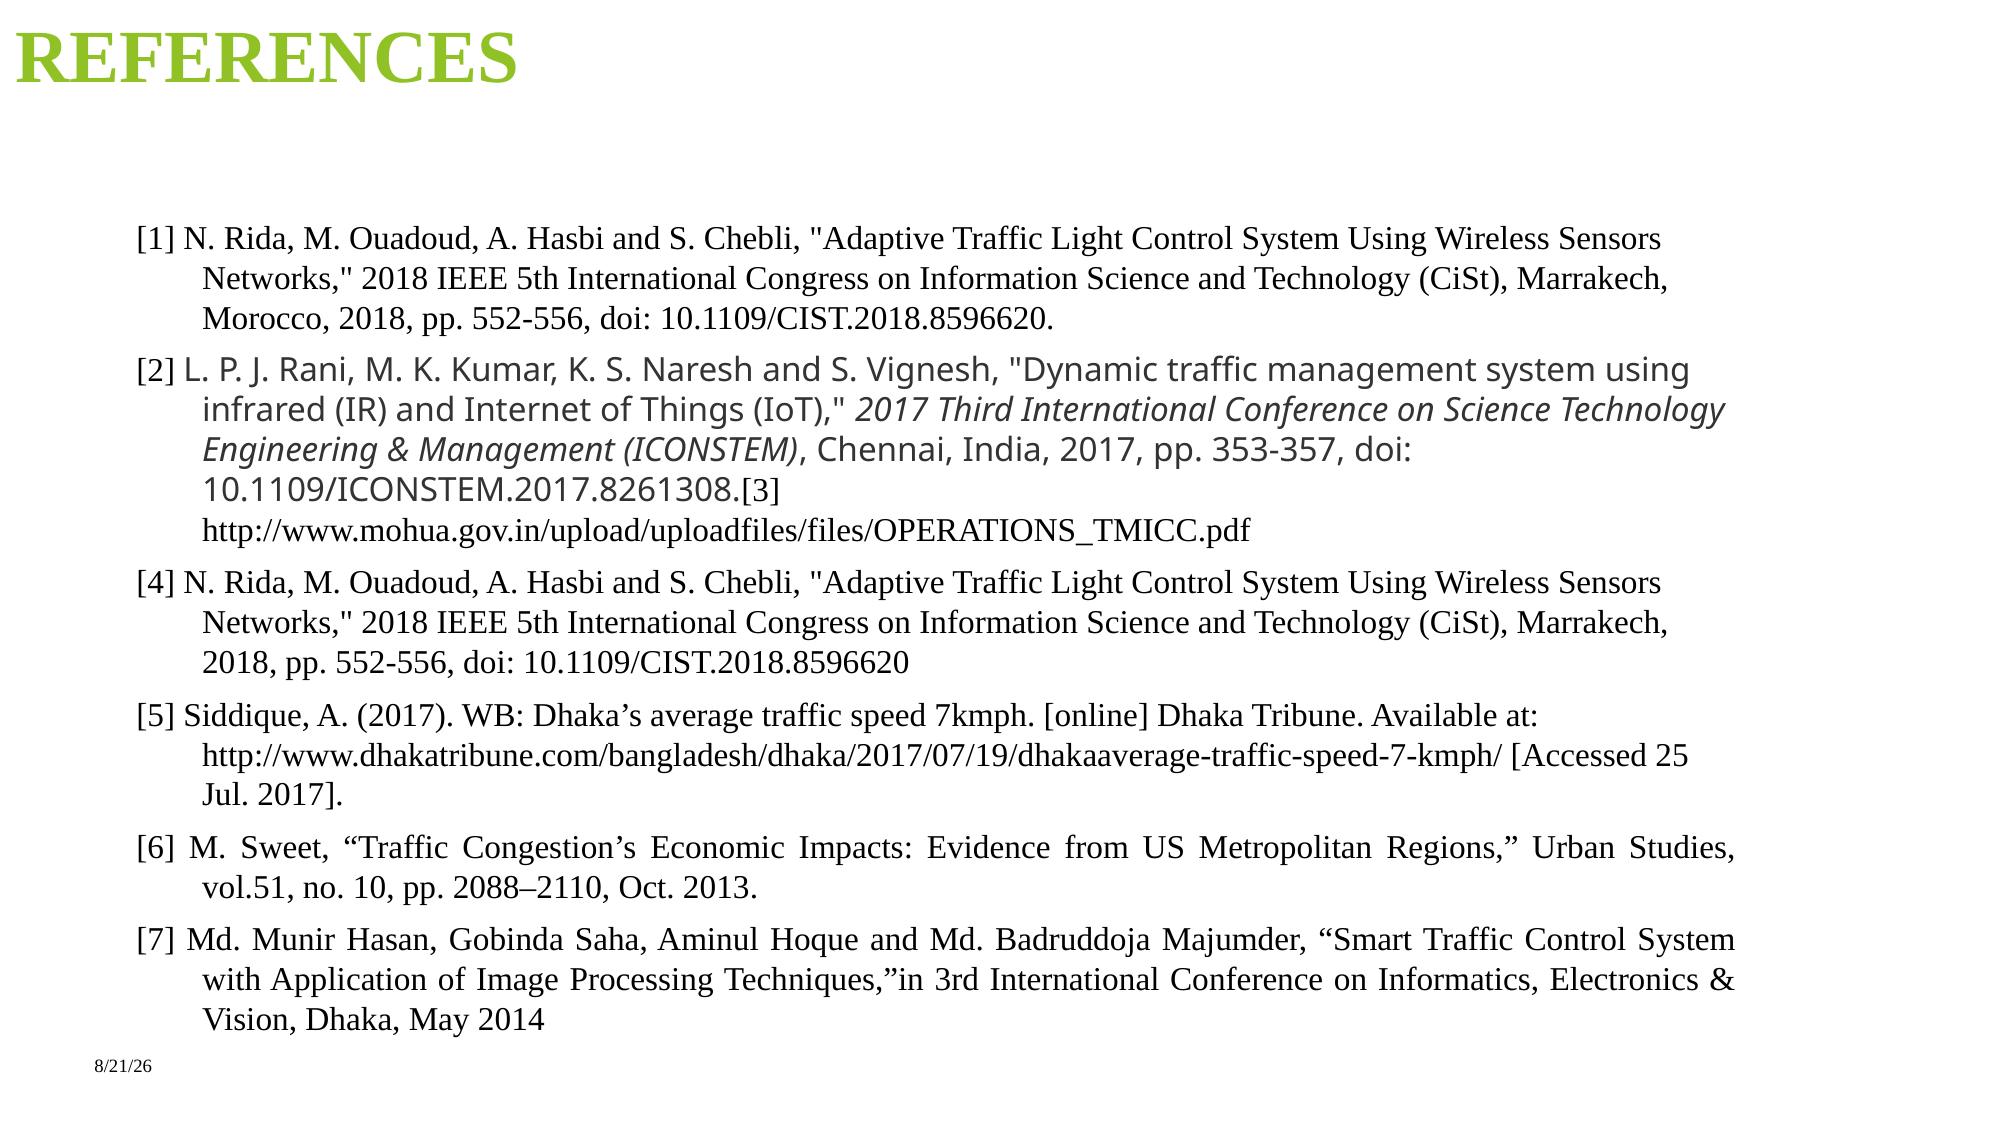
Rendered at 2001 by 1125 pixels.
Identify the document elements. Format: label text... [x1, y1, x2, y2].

slide_number 2 November 2023 [79, 1035, 121, 1096]
text_box [1] N. Rida, M. Ouadoud, A. Hasbi and S. Chebli, "Adaptive Traffic Light Control System Using Wireless Sensors Networks," 2018 IEEE 5th International Congress on Information Science and Technology (CiSt), Marrakech, Morocco, 2018, pp. 552-556, doi: 10.1109/CIST.2018.8596620. [2] L. P. J. Rani, M. K. Kumar, K. S. Naresh and S. Vignesh, "Dynamic traffic management system using infrared (IR) and Internet of Things (IoT)," 2017 Third International Conference on Science Technology Engineering & Management (ICONSTEM), Chennai, India, 2017, pp. 353-357, doi: 10.1109/ICONSTEM.2017.8261308.[3] http://www.mohua.gov.in/upload/uploadfiles/files/OPERATIONS_TMICC.pdf [4] N. Rida, M. Ouadoud, A. Hasbi and S. Chebli, "Adaptive Traffic Light Control System Using Wireless Sensors Networks," 2018 IEEE 5th International Congress on Information Science and Technology (CiSt), Marrakech, 2018, pp. 552-556, doi: 10.1109/CIST.2018.8596620 [5] Siddique, A. (2017). WB: Dhaka’s average traffic speed 7kmph. [online] Dhaka Tribune. Available at: http://www.dhakatribune.com/bangladesh/dhaka/2017/07/19/dhakaaverage-traffic-speed-7-kmph/ [Accessed 25 Jul. 2017]. [6] M. Sweet, “Traffic Congestion’s Economic Impacts: Evidence from US Metropolitan Regions,” Urban Studies, vol.51, no. 10, pp. 2088–2110, Oct. 2013. [7] Md. Munir Hasan, Gobinda Saha, Aminul Hoque and Md. Badruddoja Majumder, “Smart Traffic Control System with Application of Image Processing Techniques,”in 3rd International Conference on Informatics, Electronics & Vision, Dhaka, May 2014 [121, 209, 1753, 1097]
title REFERENCES [0, 0, 2000, 218]
